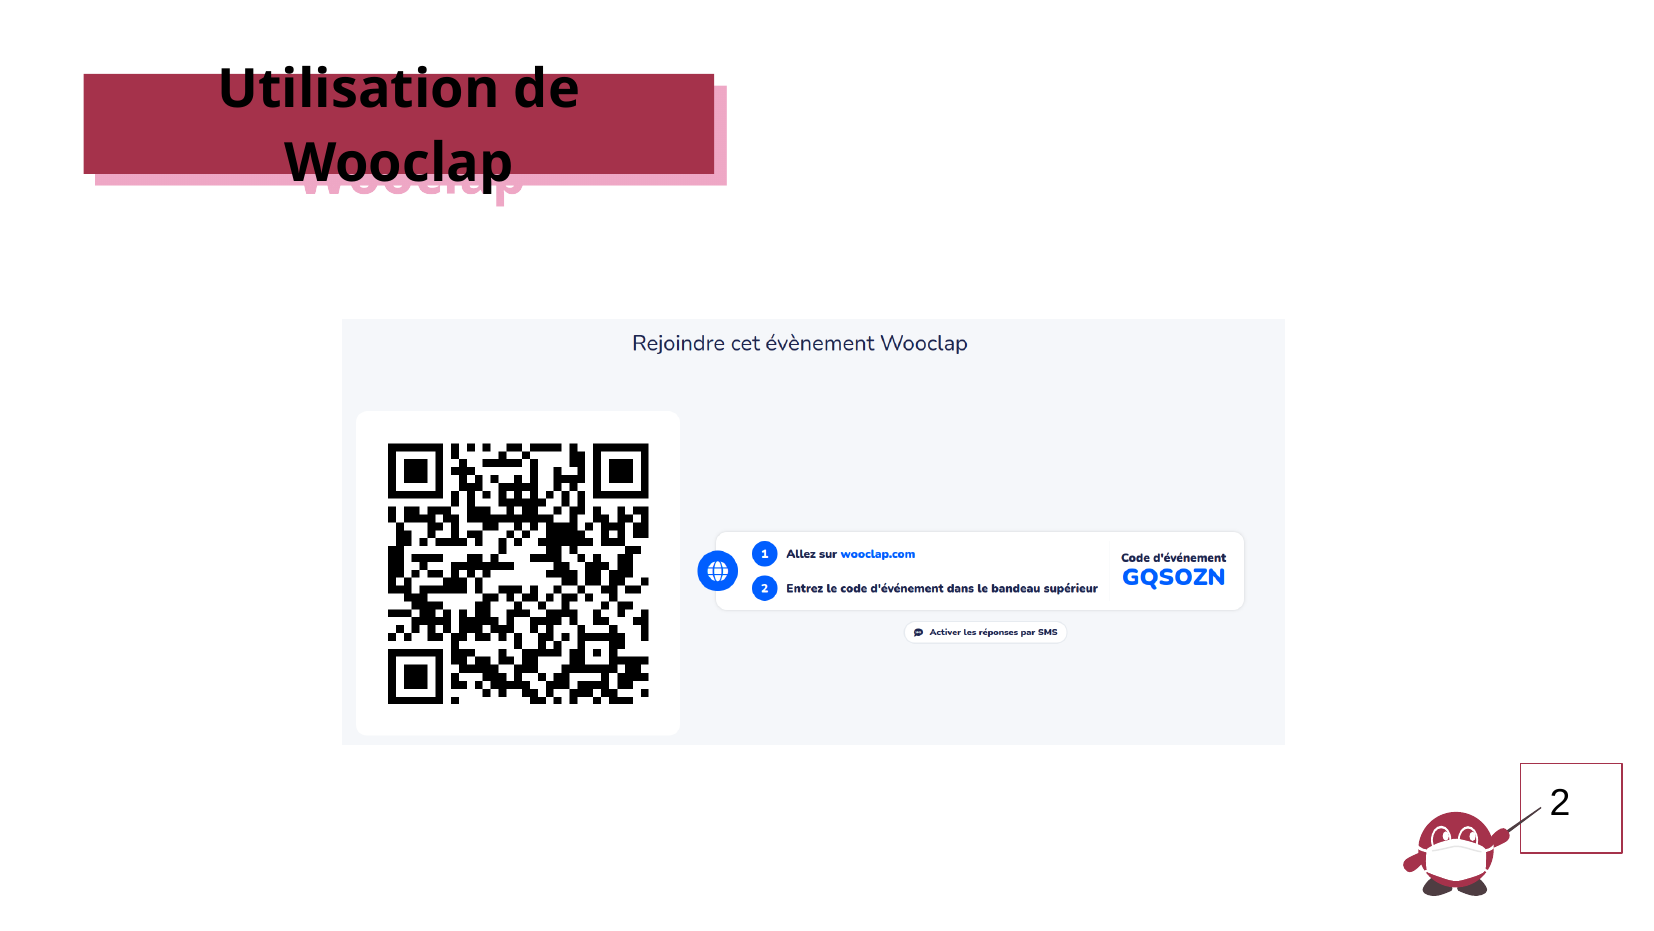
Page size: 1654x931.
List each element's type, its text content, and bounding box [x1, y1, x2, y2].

text_box Utilisation de Wooclap [83, 73, 715, 174]
picture [1403, 762, 1623, 897]
text_box <numéro> [1534, 774, 1654, 832]
picture [342, 319, 1285, 746]
